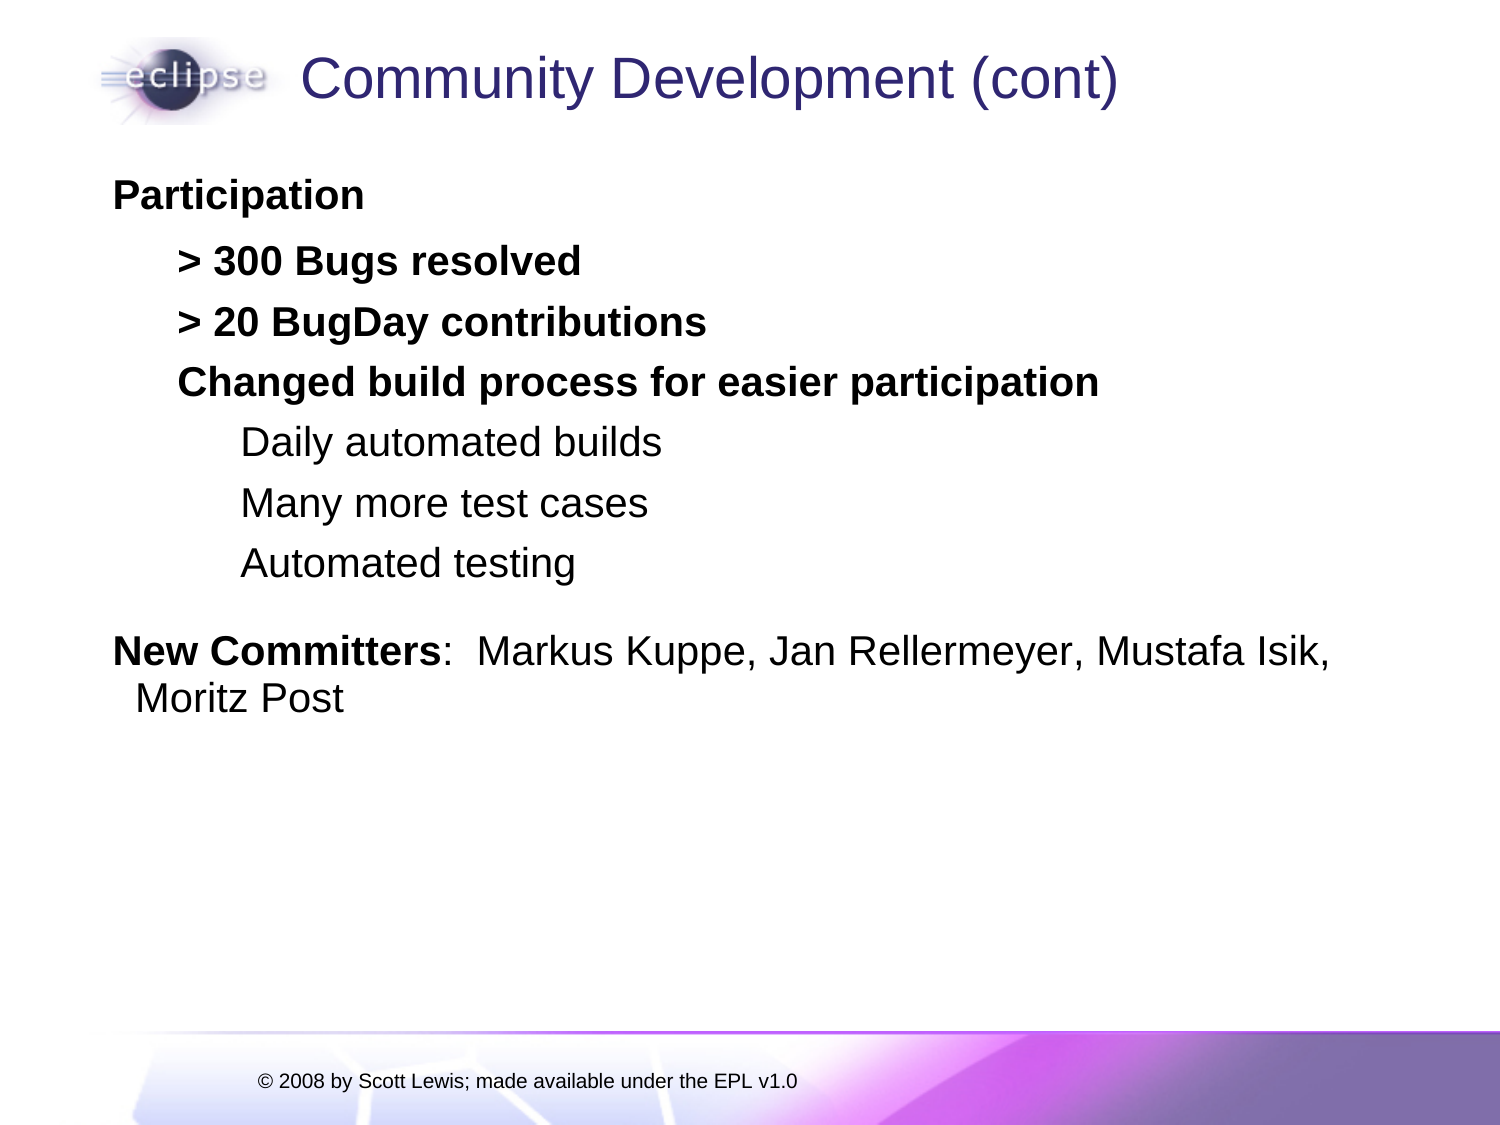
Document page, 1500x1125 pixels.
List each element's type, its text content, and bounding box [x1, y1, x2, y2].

title Community Development (cont)‏ [299, 47, 1388, 113]
list Participation > 300 Bugs resolved > 20 BugDay contributions Changed build process for easier participation Daily automated builds Many more test cases Automated testing New Committers: Markus Kuppe, Jan Rellermeyer, Mustafa Isik, Moritz Post [112, 174, 1388, 901]
picture [75, 37, 299, 125]
picture [0, 1031, 1500, 1125]
